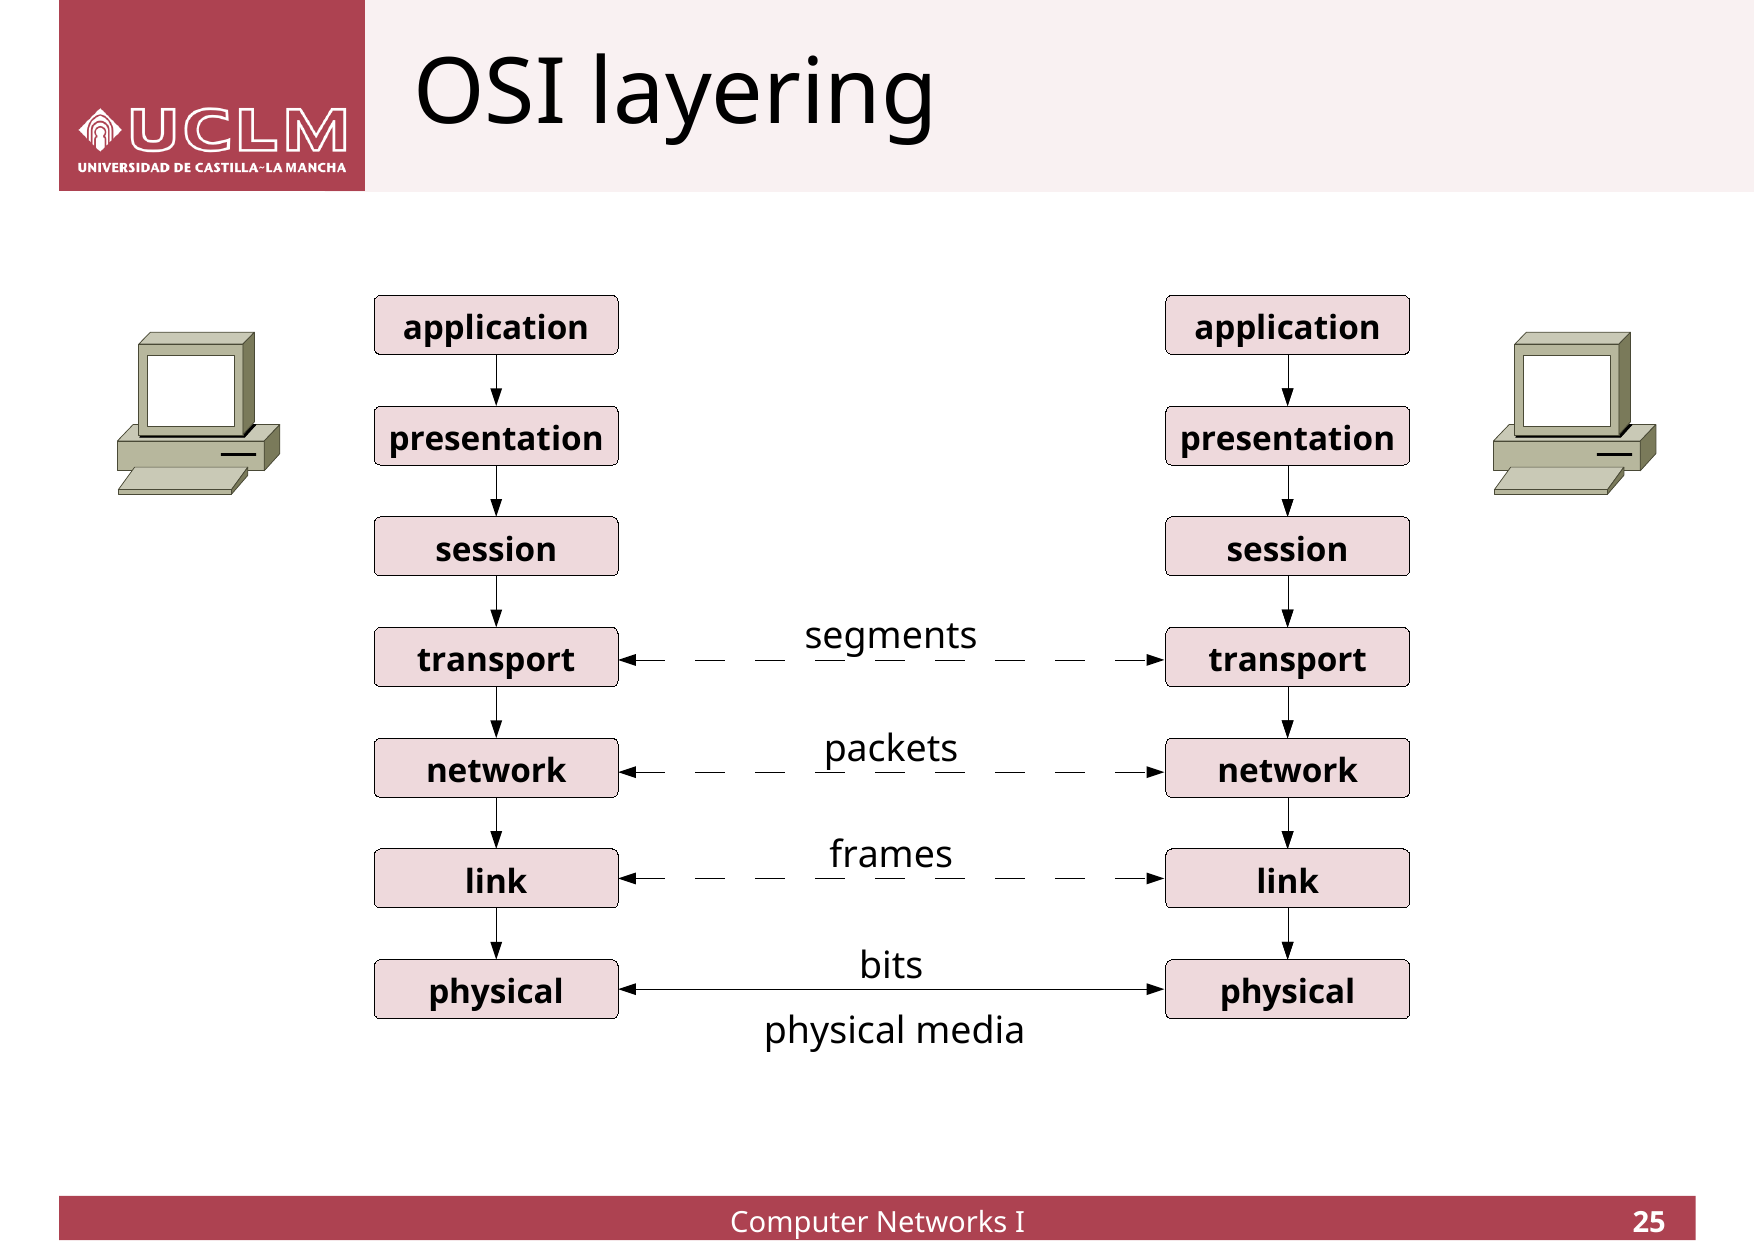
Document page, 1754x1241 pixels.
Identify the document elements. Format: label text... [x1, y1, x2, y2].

picture [1492, 331, 1658, 497]
text_box network [374, 738, 619, 798]
text_box physical media [750, 999, 1039, 1063]
text_box session [1165, 516, 1410, 576]
text_box link [374, 848, 619, 908]
title OSI layering [413, 0, 1667, 198]
text_box application [374, 295, 619, 355]
text_box session [374, 516, 619, 576]
text_box transport [374, 627, 619, 687]
text_box physical [1165, 959, 1410, 1019]
text_box physical [374, 959, 619, 1019]
text_box application [1165, 295, 1410, 355]
text_box link [1165, 848, 1410, 908]
text_box network [1165, 738, 1410, 798]
picture [116, 331, 282, 497]
picture [59, 0, 365, 191]
text_box presentation [374, 406, 619, 466]
text_box presentation [1165, 406, 1410, 466]
text_box transport [1165, 627, 1410, 687]
